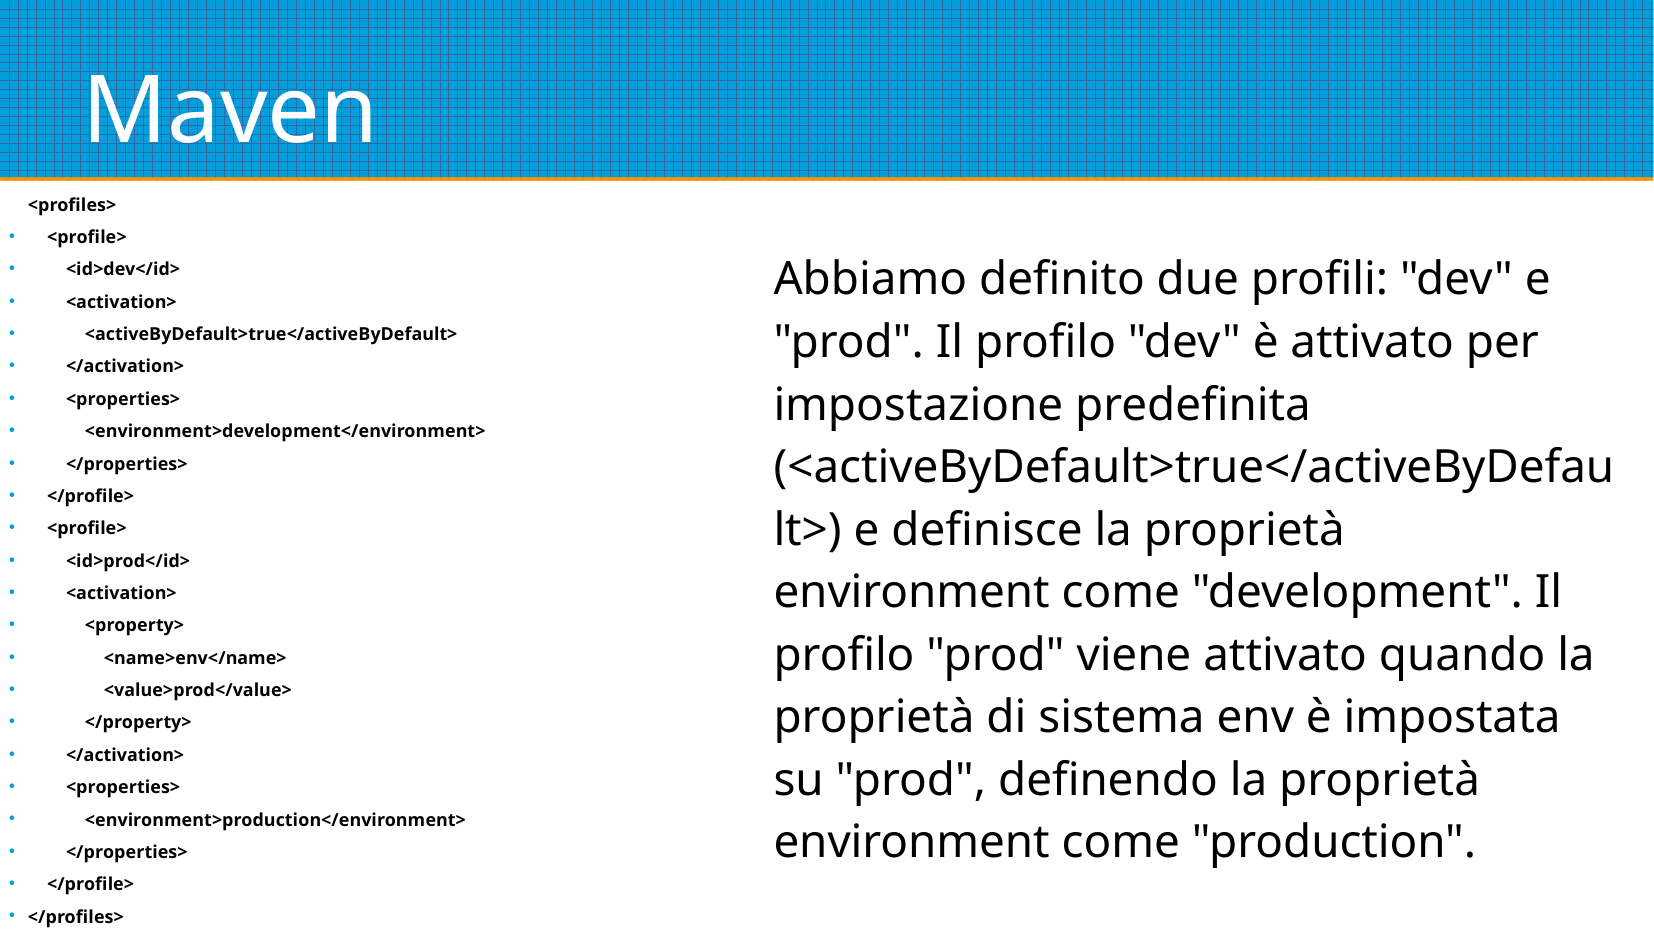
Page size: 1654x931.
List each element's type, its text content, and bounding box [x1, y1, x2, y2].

list <profiles> <profile> <id>dev</id> <activation> <activeByDefault>true</activeByDefault> </activation> <properties> <environment>development</environment> </properties> </profile> <profile> <id>prod</id> <activation> <property> <name>env</name> <value>prod</value> </property> </activation> <properties> <environment>production</environment> </properties> </profile> </profiles> [2, 191, 709, 931]
text_box Abbiamo definito due profili: "dev" e "prod". Il profilo "dev" è attivato per impostazione predefinita (<activeByDefault>true</activeByDefault>) e definisce la proprietà environment come "development". Il profilo "prod" viene attivato quando la proprietà di sistema env è impostata su "prod", definendo la proprietà environment come "production". [767, 191, 1625, 926]
title Maven [82, 14, 1571, 171]
